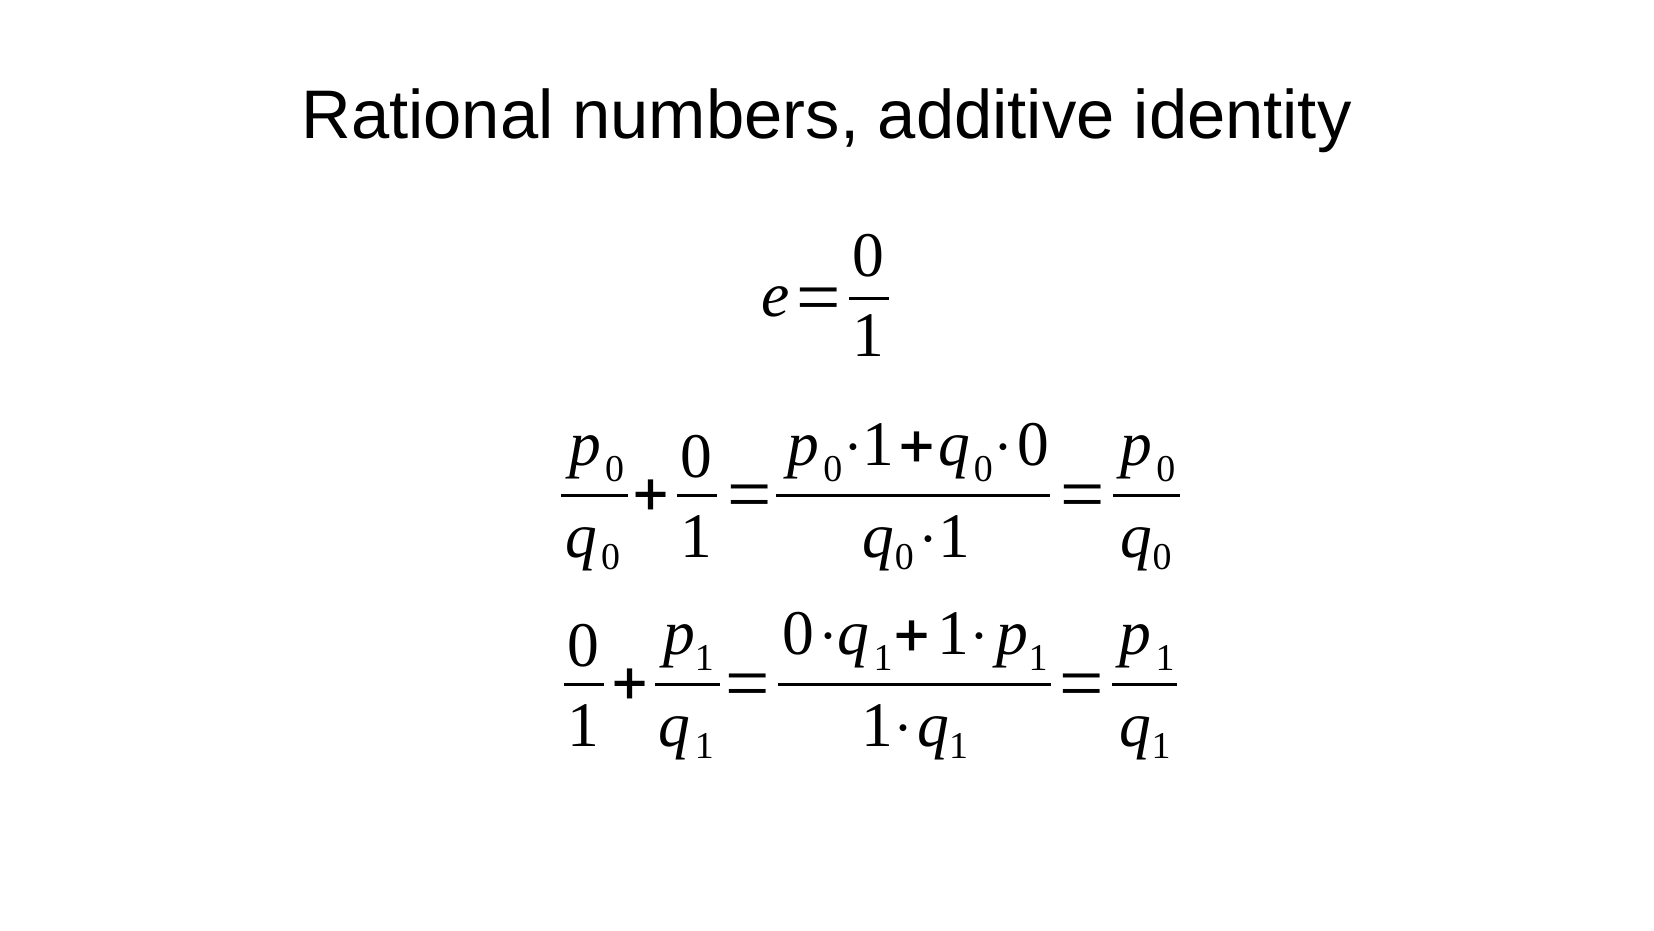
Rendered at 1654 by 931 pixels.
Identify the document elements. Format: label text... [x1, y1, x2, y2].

title Rational numbers, additive identity [82, 37, 1571, 193]
chart [745, 221, 909, 372]
chart [541, 410, 1198, 579]
chart [543, 599, 1196, 768]
